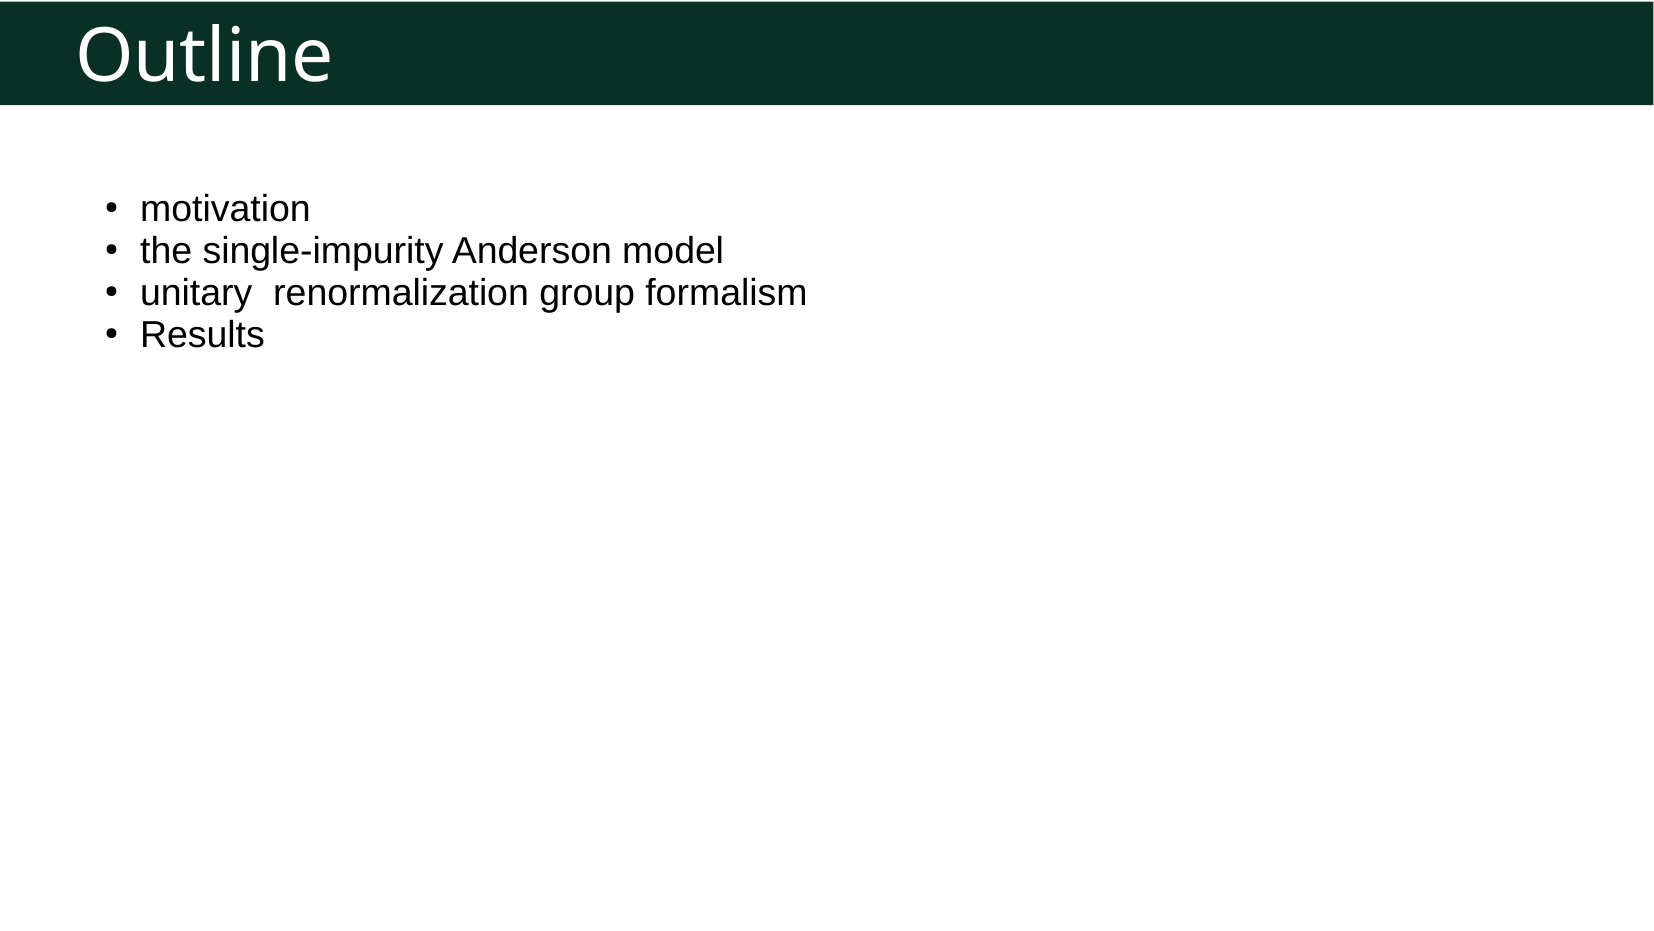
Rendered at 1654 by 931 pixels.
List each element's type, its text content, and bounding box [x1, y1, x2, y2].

title Outline [0, 1, 1654, 106]
text_box motivation the single-impurity Anderson model unitary renormalization group formalism Results [90, 180, 1171, 363]
